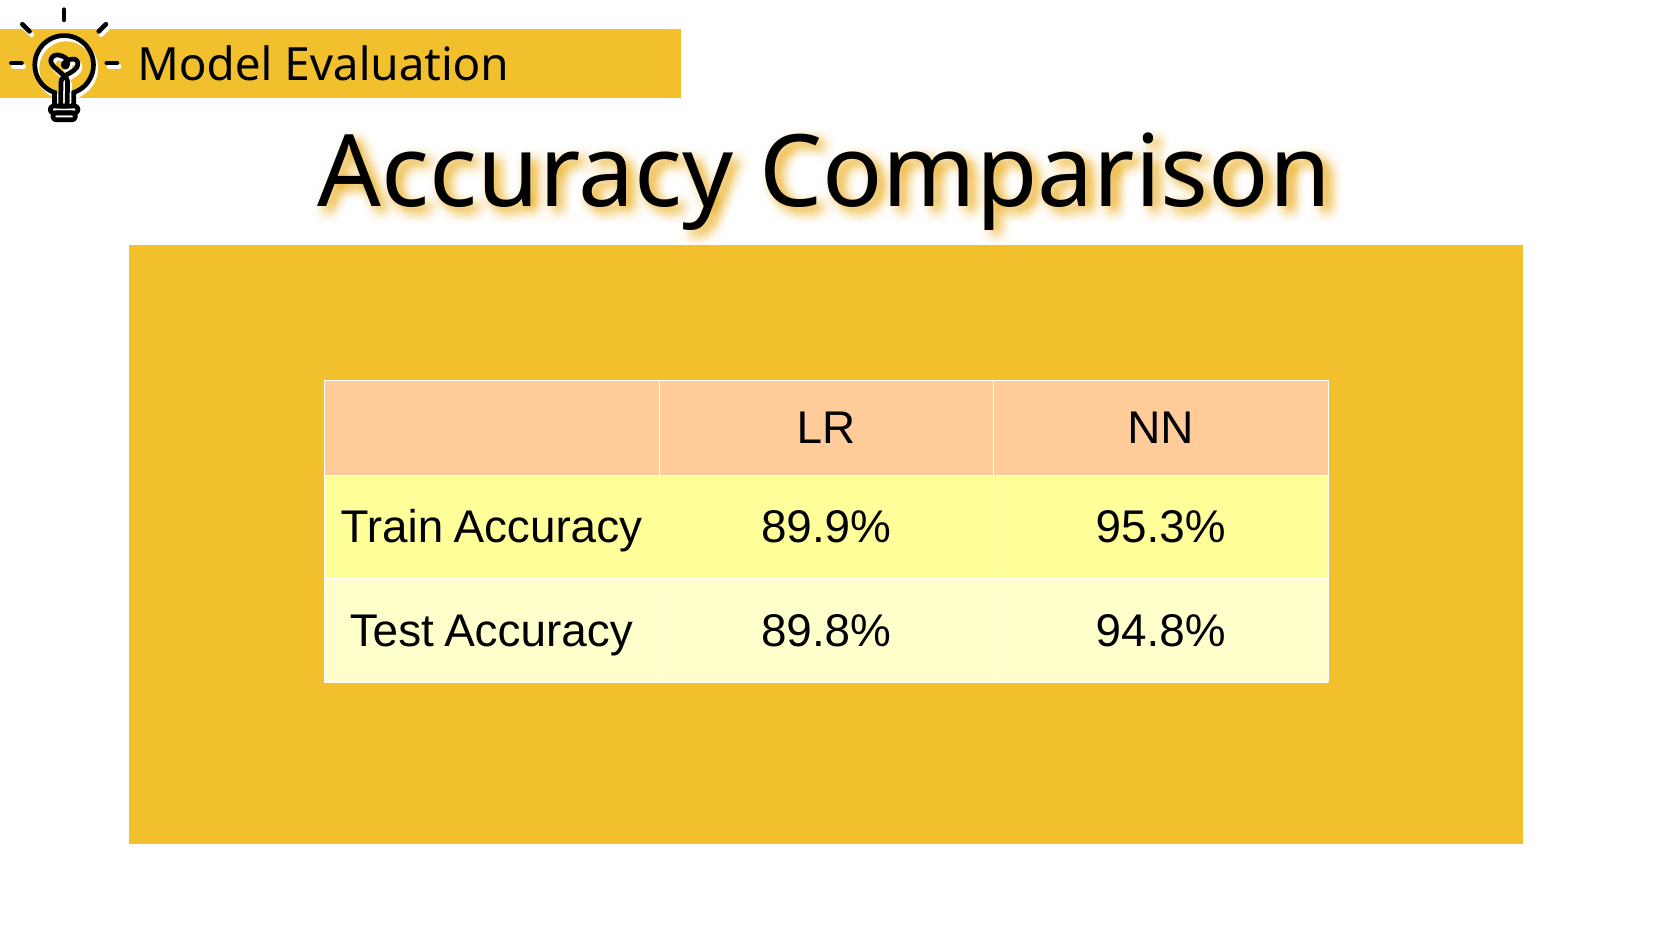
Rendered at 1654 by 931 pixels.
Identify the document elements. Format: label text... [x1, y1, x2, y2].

table_cell 89.8% [660, 579, 993, 682]
table_header [325, 381, 659, 475]
table_cell Test Accuracy [325, 579, 659, 682]
title Model Evaluation [137, 22, 584, 102]
table_cell 89.9% [660, 476, 993, 578]
table_cell 94.8% [994, 579, 1328, 682]
table_cell 95.3% [994, 476, 1328, 578]
table_header LR [660, 381, 993, 475]
title Accuracy Comparison [150, 14, 1501, 322]
table_header NN [994, 381, 1328, 475]
table_cell Train Accuracy [325, 476, 659, 578]
